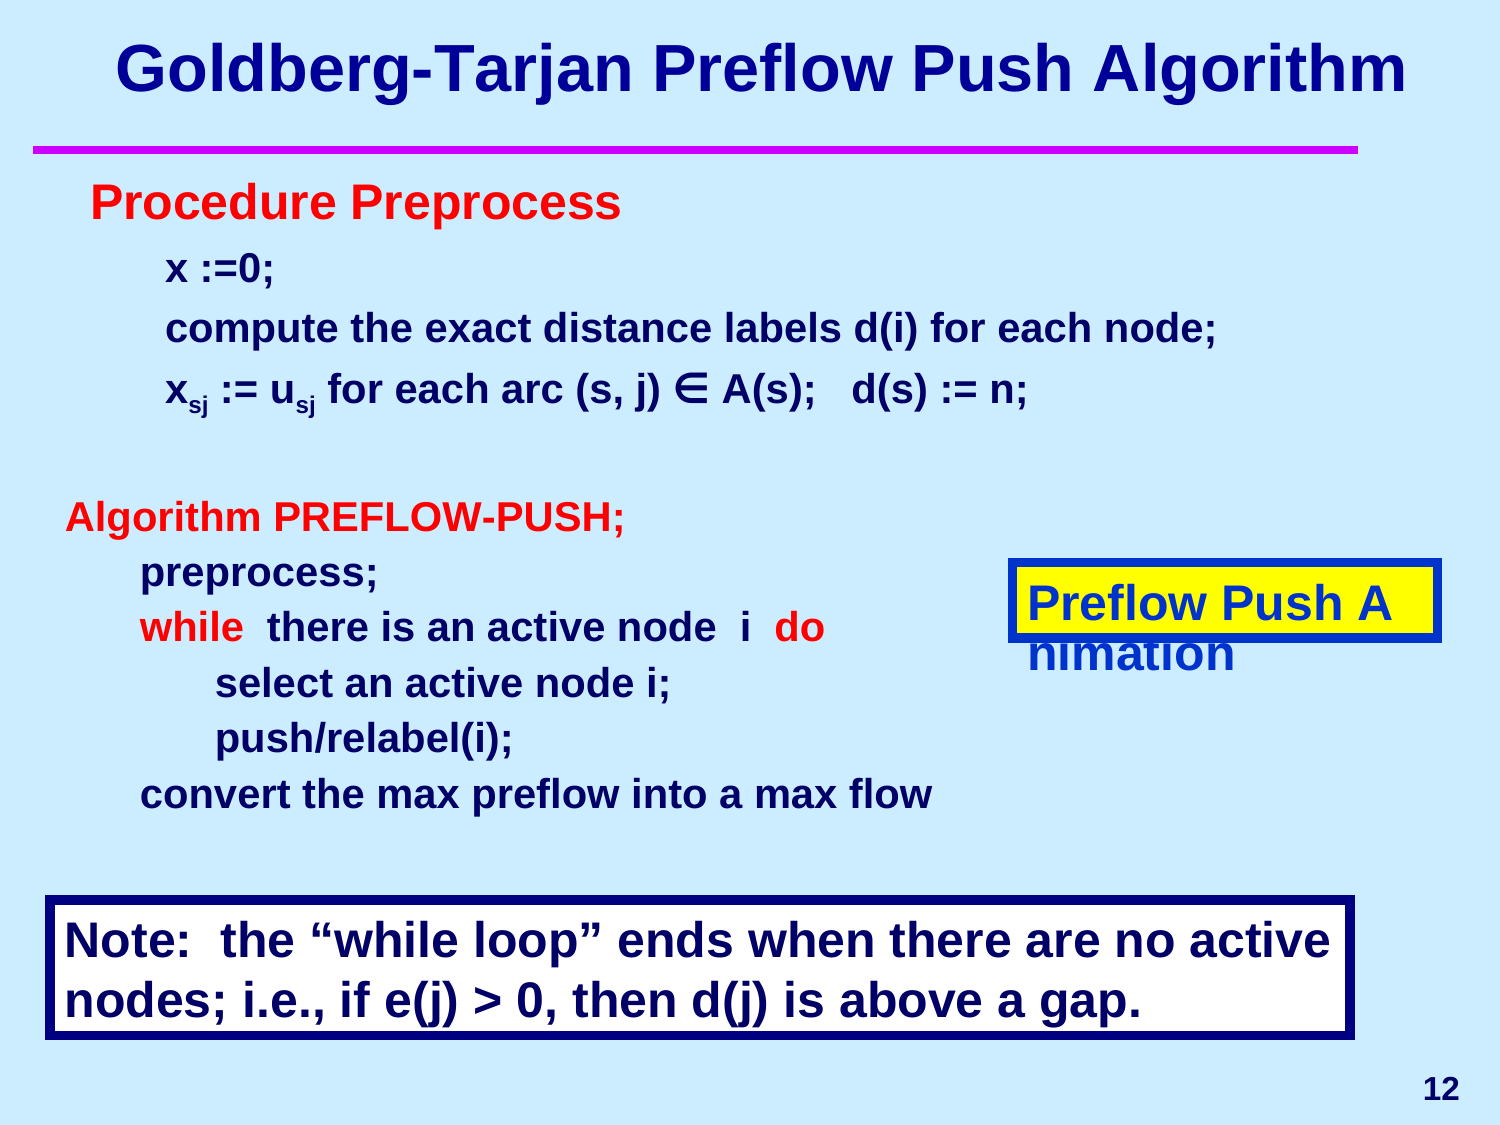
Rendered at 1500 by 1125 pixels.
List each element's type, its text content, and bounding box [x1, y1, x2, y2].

title Goldberg-Tarjan Preflow Push Algorithm [62, 50, 1463, 113]
list Procedure Preprocess x :=0; compute the exact distance labels d(i) for each node; xsj := usj for each arc (s, j) ∈ A(s); d(s) := n; [74, 162, 1450, 463]
text_box Algorithm PREFLOW-PUSH; preprocess; while there is an active node i do select an active node i; push/relabel(i); convert the max preflow into a max flow [49, 487, 963, 825]
text_box Preflow Push Animation [1012, 562, 1438, 638]
text_box <number> [1187, 1050, 1476, 1125]
text_box Note: the “while loop” ends when there are no active nodes; i.e., if e(j) > 0, then d(j) is above a gap. [49, 899, 1351, 1036]
